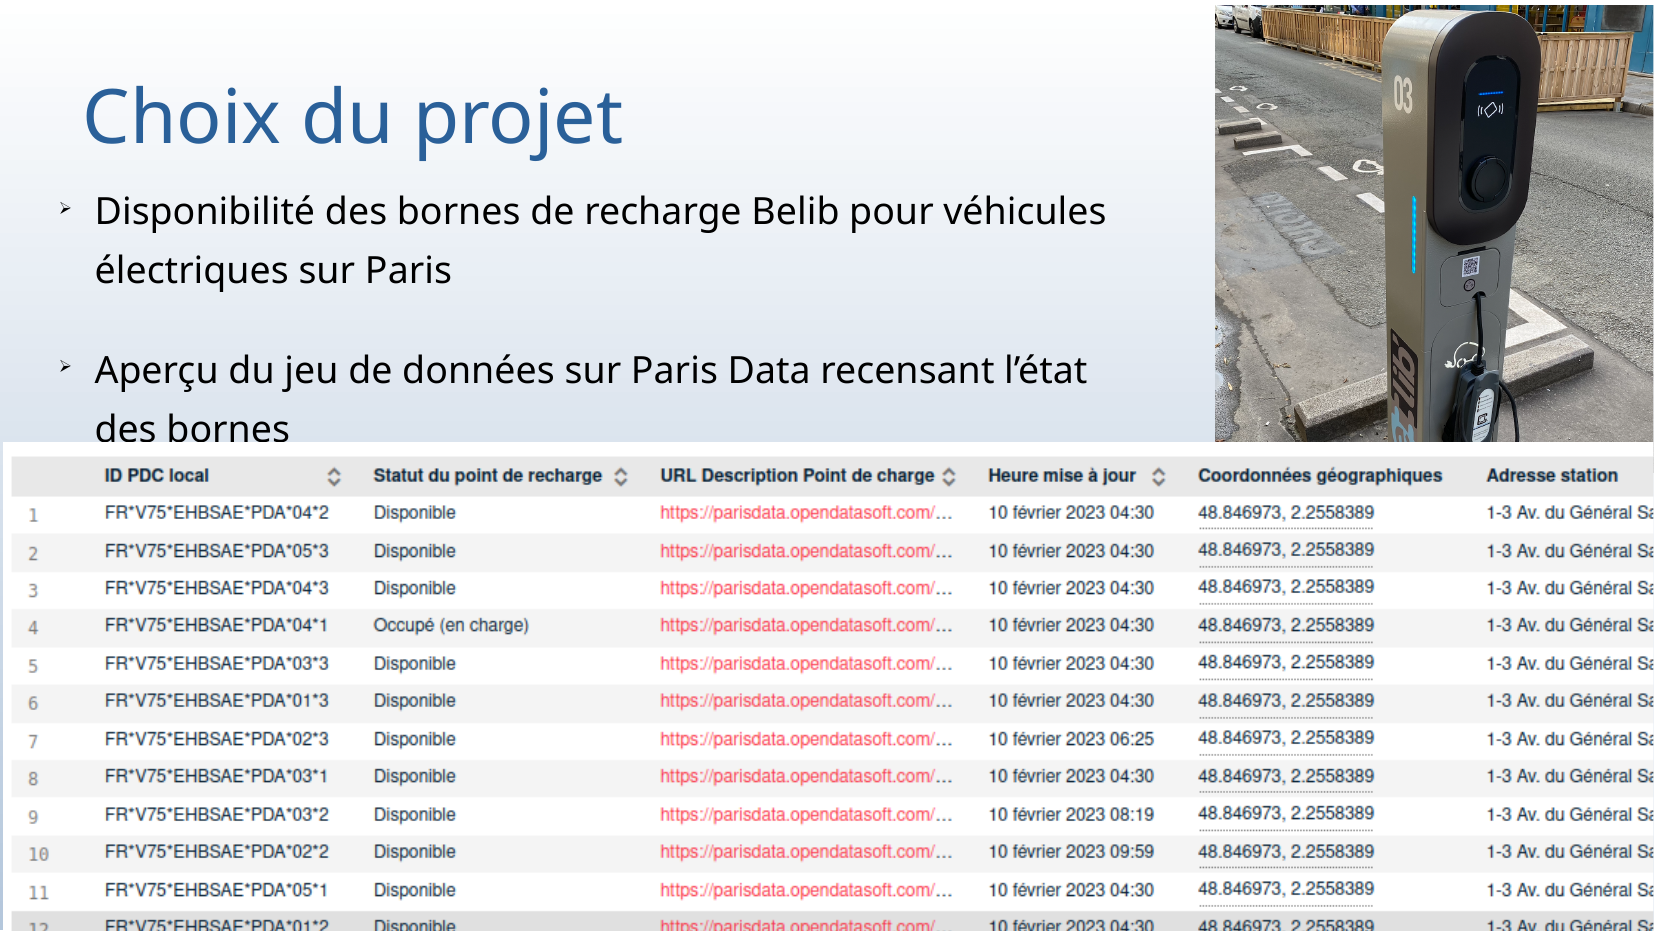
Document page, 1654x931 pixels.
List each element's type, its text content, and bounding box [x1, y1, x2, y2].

title Choix du projet [82, 37, 1215, 193]
subtitle Disponibilité des bornes de recharge Belib pour véhicules électriques sur Paris Aperçu du jeu de données sur Paris Data recensant l’état des bornes [59, 177, 1152, 419]
picture [3, 5, 1654, 931]
